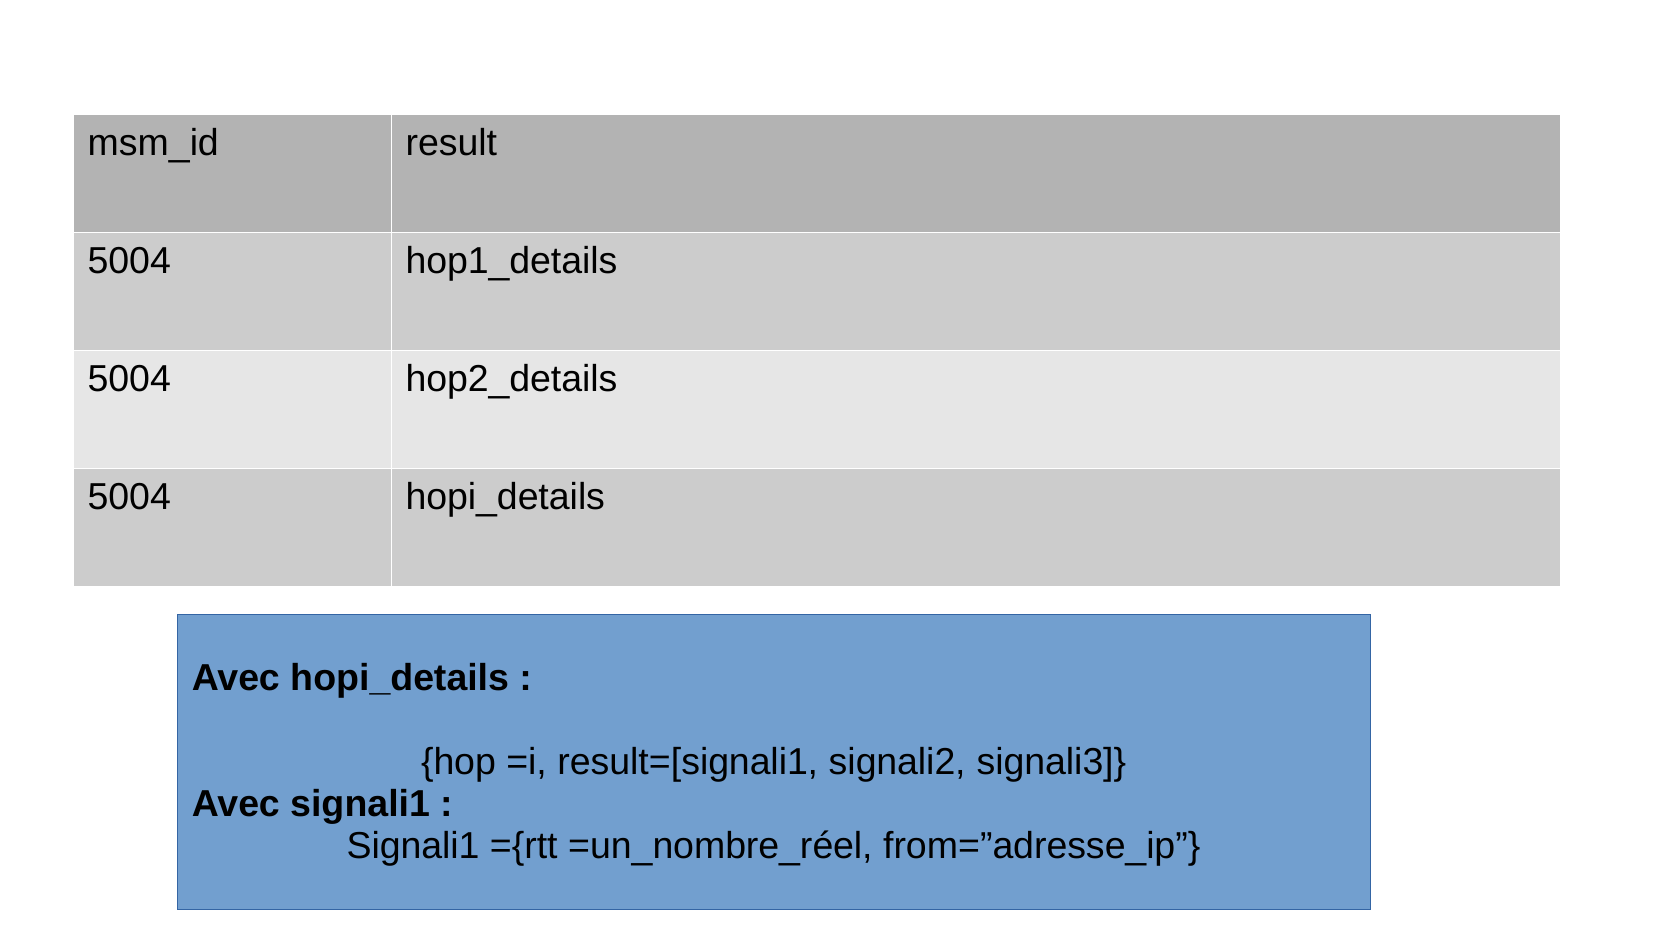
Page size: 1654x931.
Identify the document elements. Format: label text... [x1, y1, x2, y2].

table_cell hop2_details [392, 351, 1560, 468]
table_cell 5004 [74, 351, 391, 468]
table_cell 5004 [74, 469, 391, 586]
table_cell hopi_details [392, 469, 1560, 586]
table_cell 5004 [74, 233, 391, 350]
table_header msm_id [74, 115, 391, 232]
table_header result [392, 115, 1560, 232]
text_box Avec hopi_details : {hop =i, result=[signali1, signali2, signali3]} Avec signali1 : Signali1 ={rtt =un_nombre_réel, from=”adresse_ip”} [177, 614, 1371, 910]
table_cell hop1_details [392, 233, 1560, 350]
